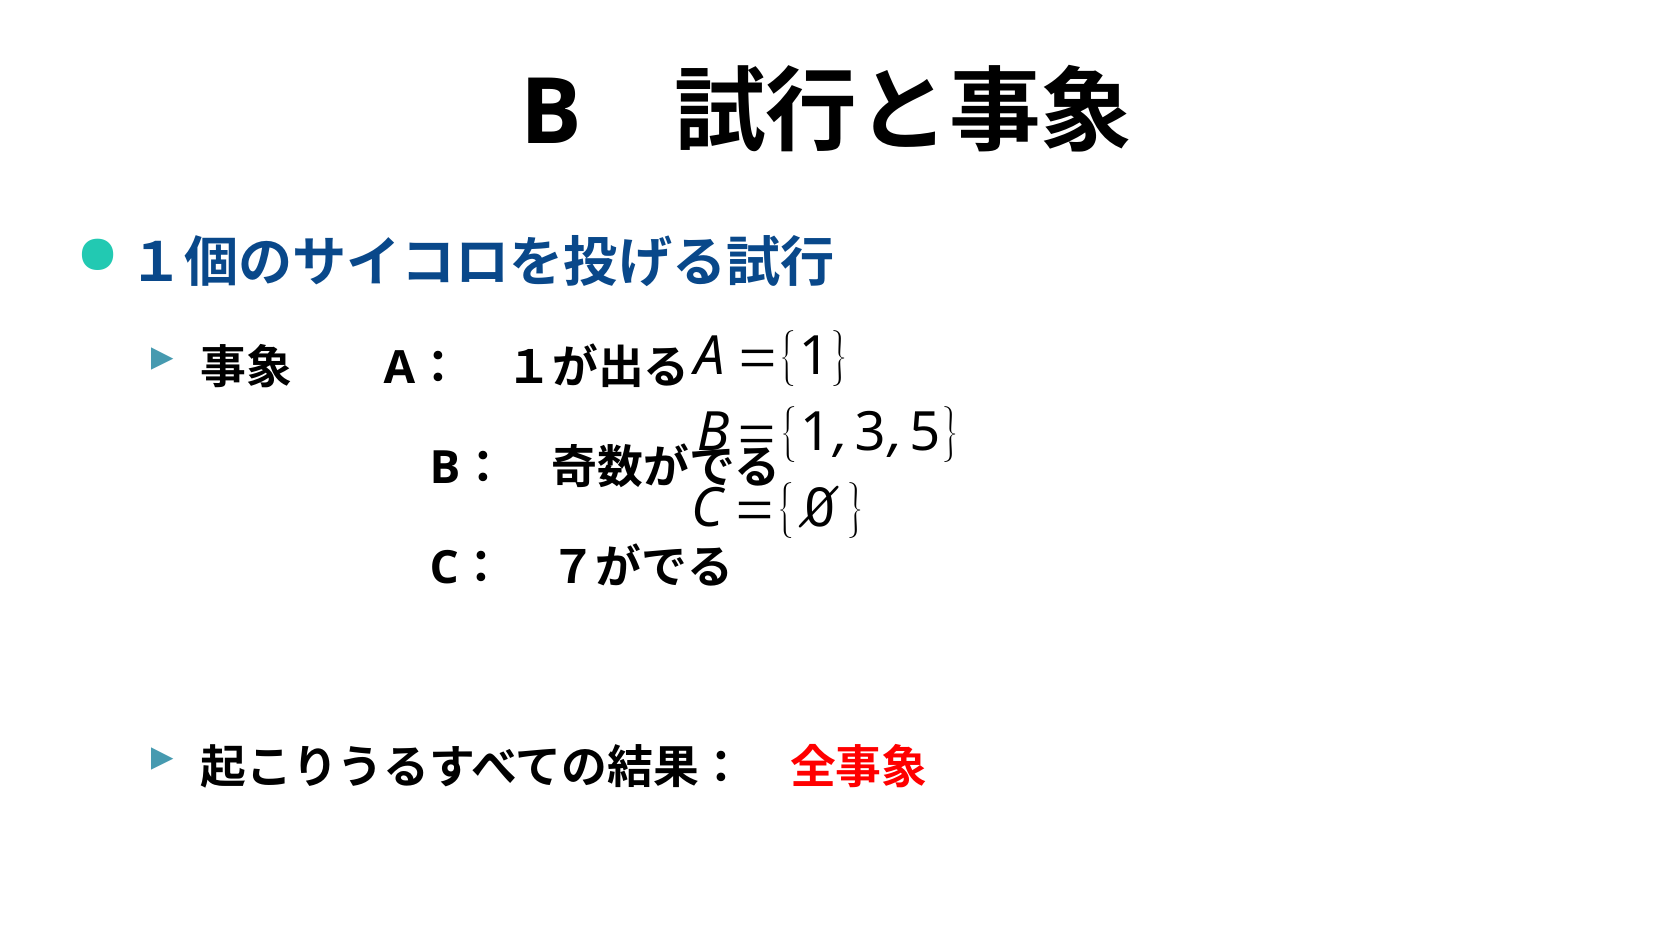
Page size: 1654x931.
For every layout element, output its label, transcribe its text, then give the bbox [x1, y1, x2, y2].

title B 試行と事象 [29, 29, 1625, 178]
chart [696, 401, 963, 465]
chart [691, 326, 853, 389]
list １個のサイコロを投げる試行 事象 A： １が出る B： 奇数がでる C： ７がでる 起こりうるすべての結果： 全事象 [59, 206, 1595, 827]
chart [690, 478, 868, 541]
